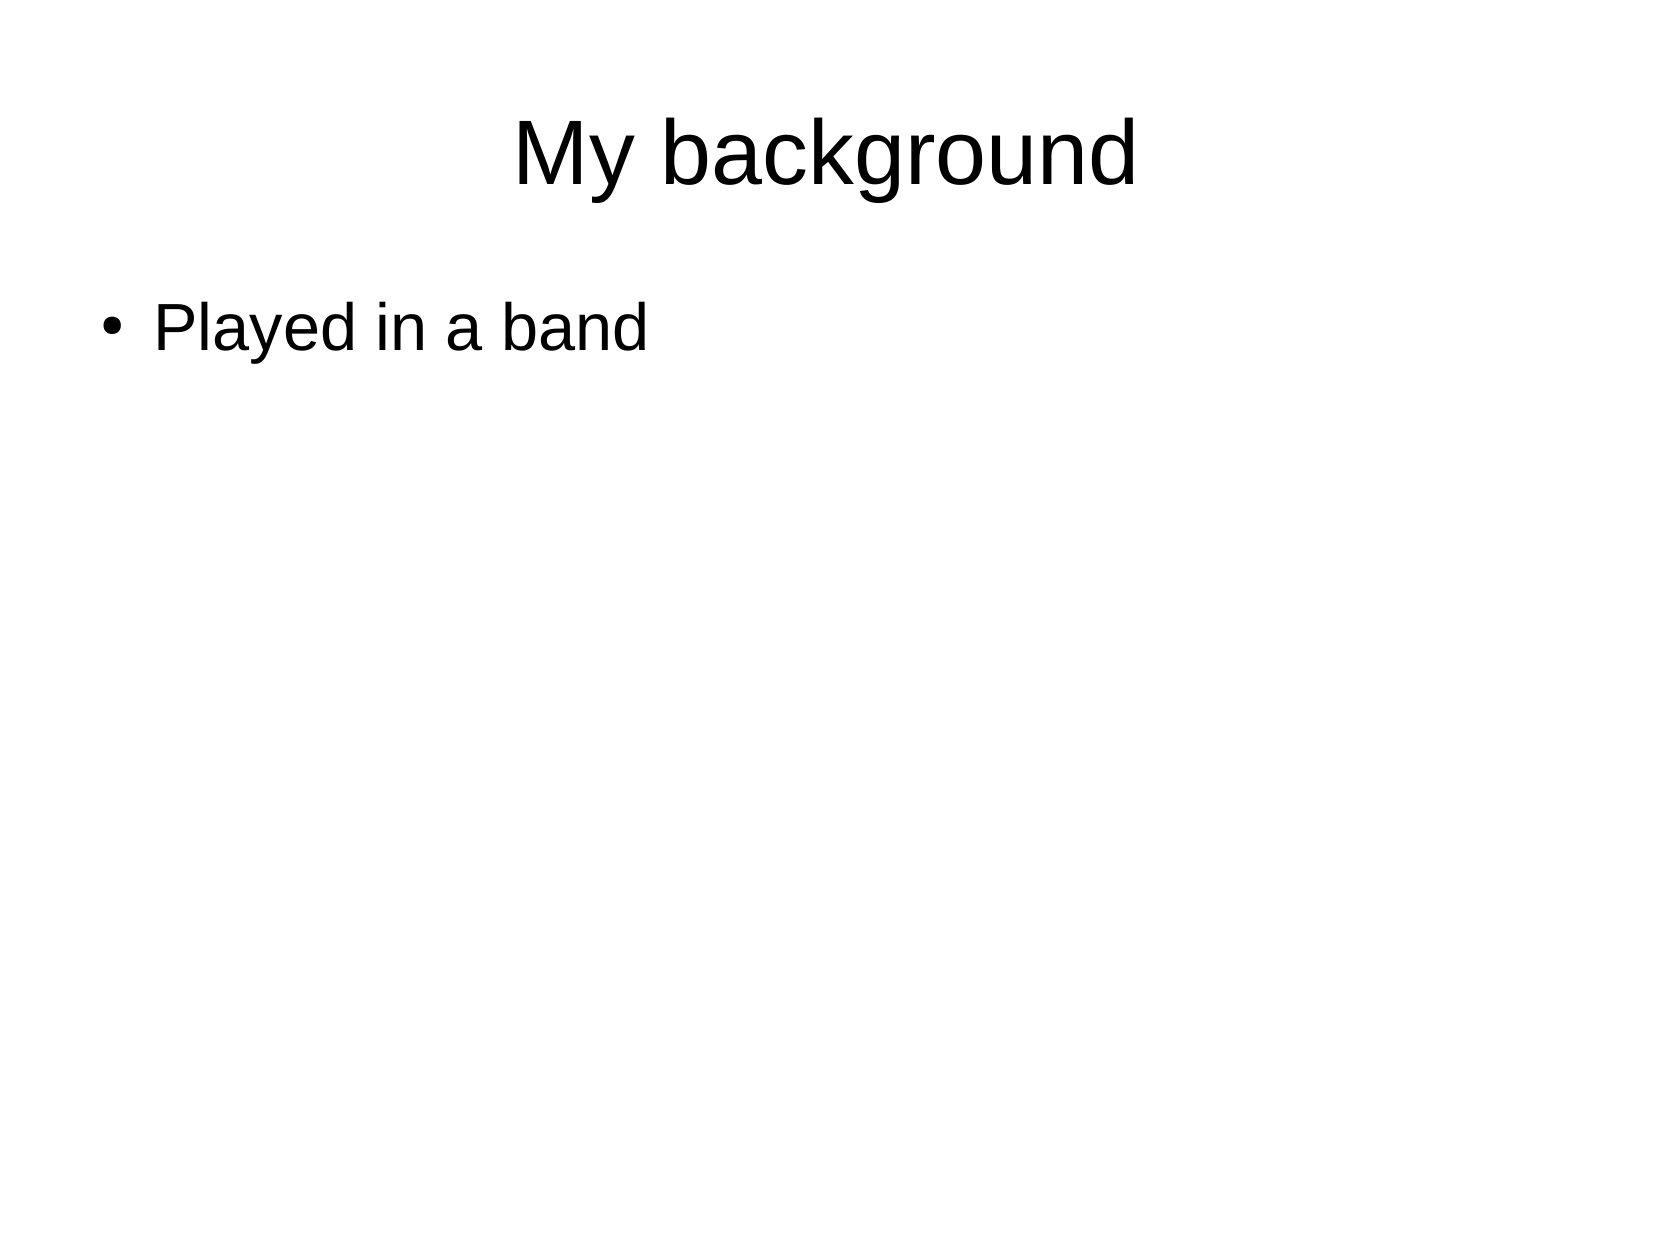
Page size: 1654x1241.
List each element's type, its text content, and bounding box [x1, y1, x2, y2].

list Played in a band [82, 290, 1571, 1010]
title My background [82, 49, 1571, 257]
